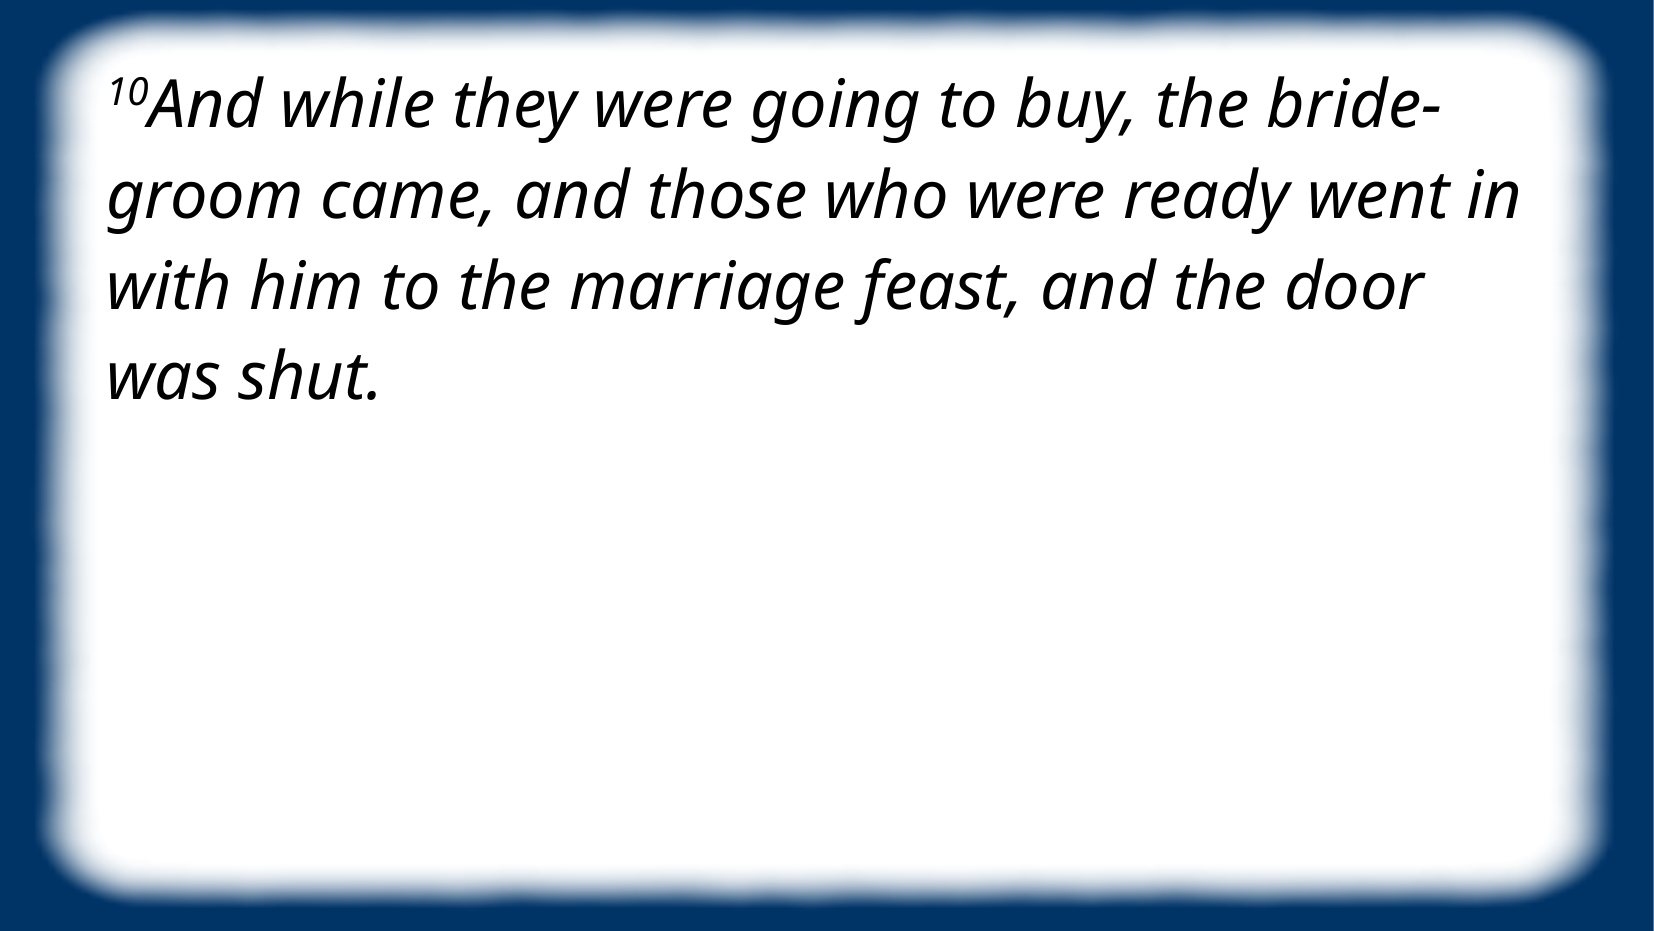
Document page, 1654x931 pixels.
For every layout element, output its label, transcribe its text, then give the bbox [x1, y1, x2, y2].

text_box 10And while they were going to buy, the bride-groom came, and those who were ready went in with him to the marriage feast, and the door was shut. [91, 49, 1547, 419]
picture [0, 0, 1654, 931]
